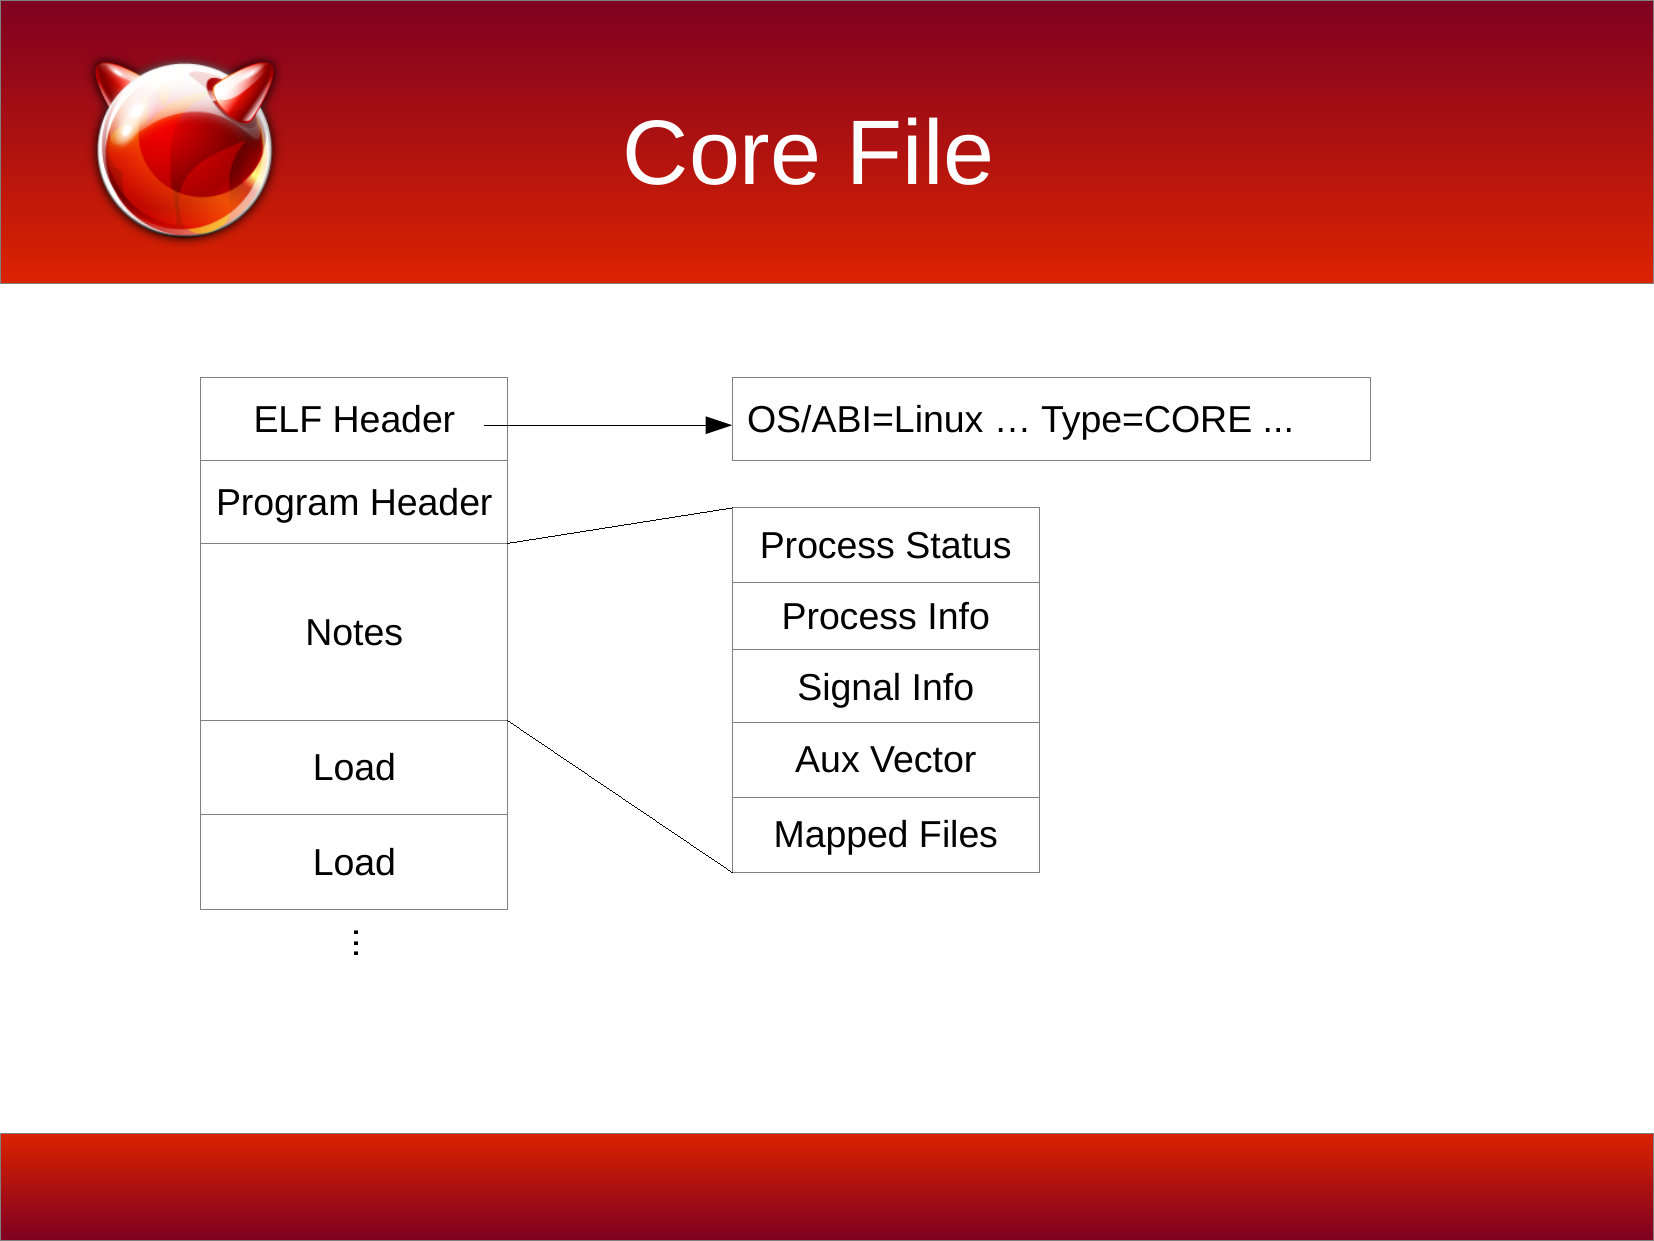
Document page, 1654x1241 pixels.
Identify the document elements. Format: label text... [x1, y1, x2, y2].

text_box OS/ABI=Linux … Type=CORE ... [732, 377, 1371, 461]
text_box Load [200, 814, 508, 910]
text_box Process Info [732, 583, 1040, 649]
text_box Program Header [200, 460, 508, 543]
title Core File [82, 49, 1536, 257]
text_box ELF Header [200, 377, 508, 460]
text_box ... [338, 913, 396, 975]
text_box Mapped Files [732, 797, 1040, 873]
text_box Aux Vector [732, 722, 1040, 797]
text_box Process Status [732, 507, 1040, 583]
text_box Notes [200, 543, 508, 720]
text_box Signal Info [732, 649, 1040, 722]
text_box Load [200, 720, 508, 814]
